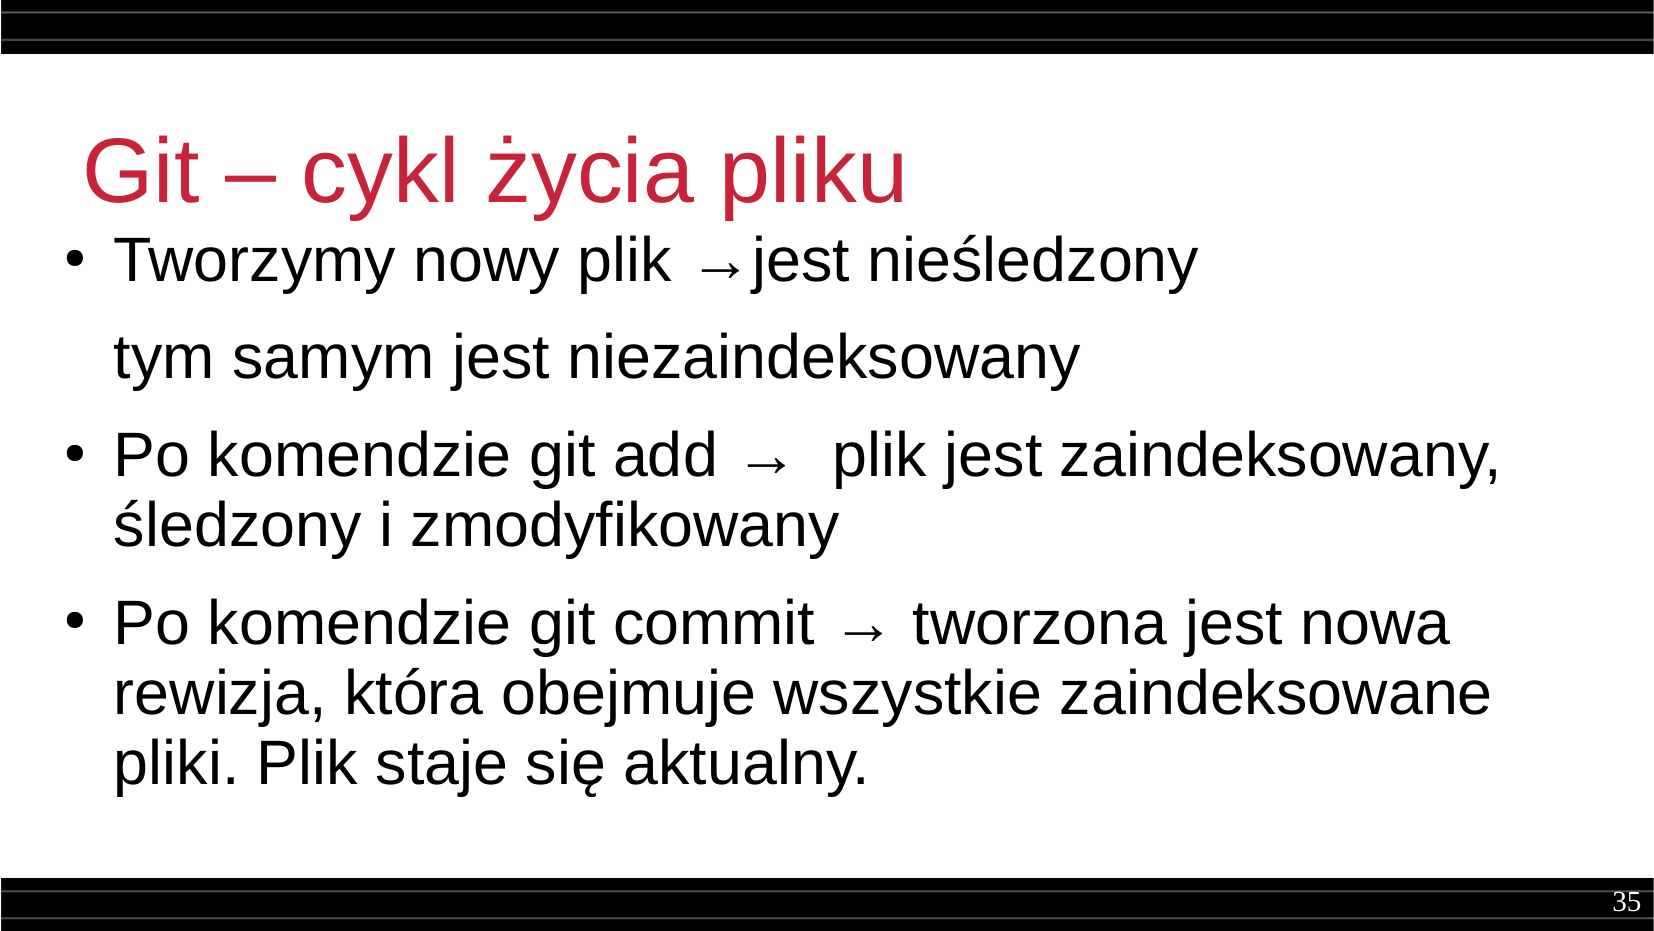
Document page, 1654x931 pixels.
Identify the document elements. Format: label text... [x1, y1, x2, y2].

picture [1, 0, 1654, 54]
picture [1, 878, 1654, 931]
title Git – cykl życia pliku [82, 92, 1571, 249]
list Tworzymy nowy plik →jest nieśledzony tym samym jest niezaindeksowany Po komendzie git add → plik jest zaindeksowany, śledzony i zmodyfikowany Po komendzie git commit → tworzona jest nowa rewizja, która obejmuje wszystkie zaindeksowane pliki. Plik staje się aktualny. [47, 224, 1536, 804]
